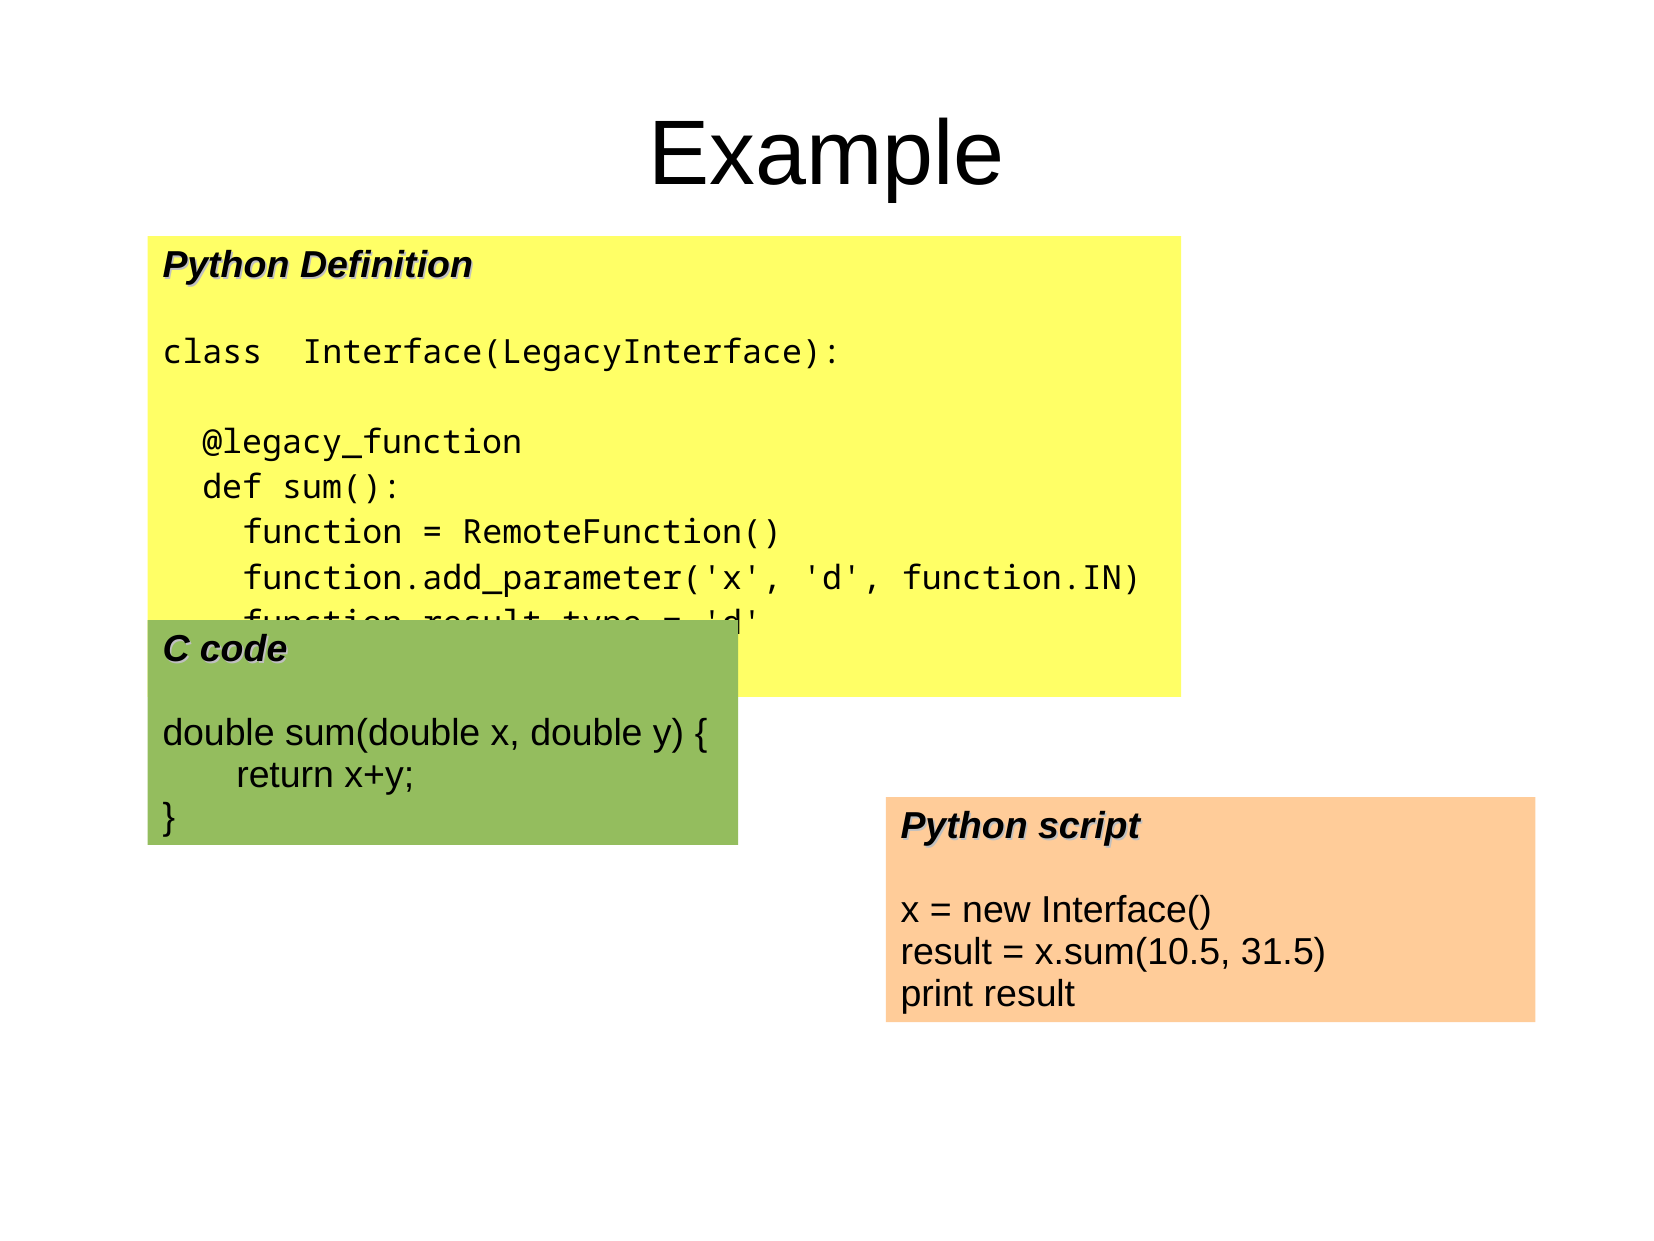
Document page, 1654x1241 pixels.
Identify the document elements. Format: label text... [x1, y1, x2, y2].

text_box Python script x = new Interface() result = x.sum(10.5, 31.5) print result [885, 797, 1536, 1023]
text_box Python Definition class Interface(LegacyInterface): @legacy_function def sum(): function = RemoteFunction() function.add_parameter('x', 'd', function.IN) function.result_type = 'd' return function [147, 236, 1182, 602]
text_box C code double sum(double x, double y) { return x+y; } [147, 620, 739, 845]
title Example [82, 49, 1571, 257]
